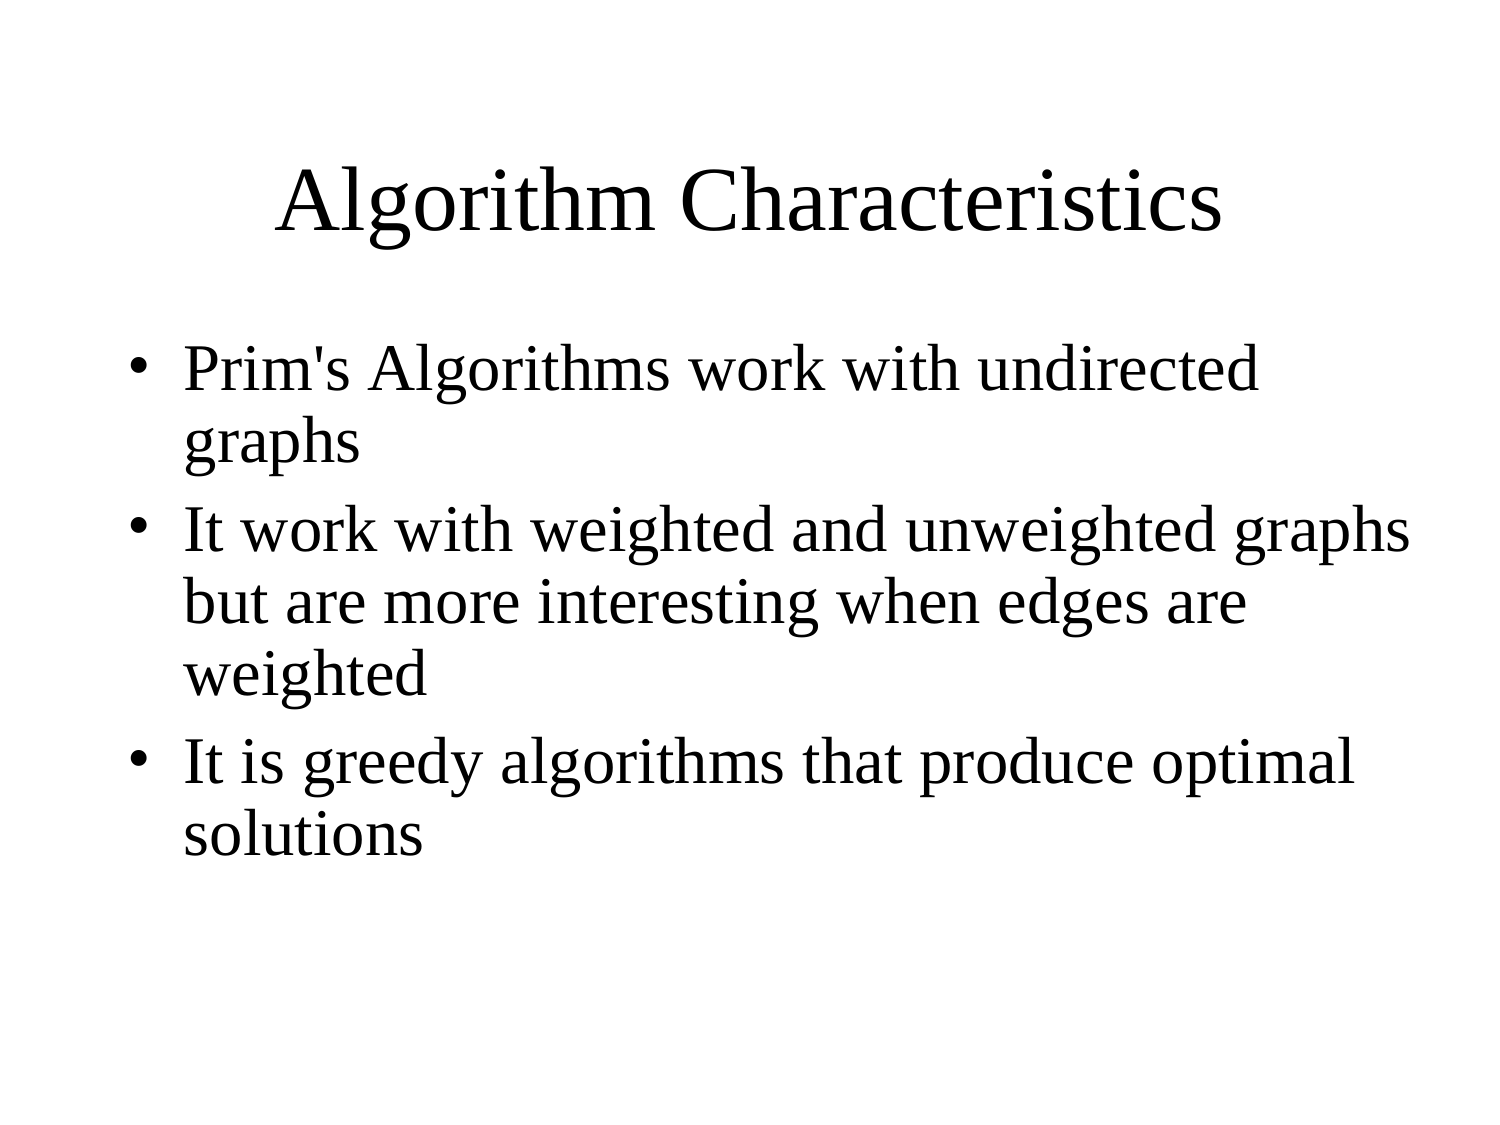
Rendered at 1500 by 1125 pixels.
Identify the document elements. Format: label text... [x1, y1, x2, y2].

title Algorithm Characteristics [112, 99, 1388, 288]
list Prim's Algorithms work with undirected graphs It work with weighted and unweighted graphs but are more interesting when edges are weighted It is greedy algorithms that produce optimal solutions [112, 324, 1450, 900]
